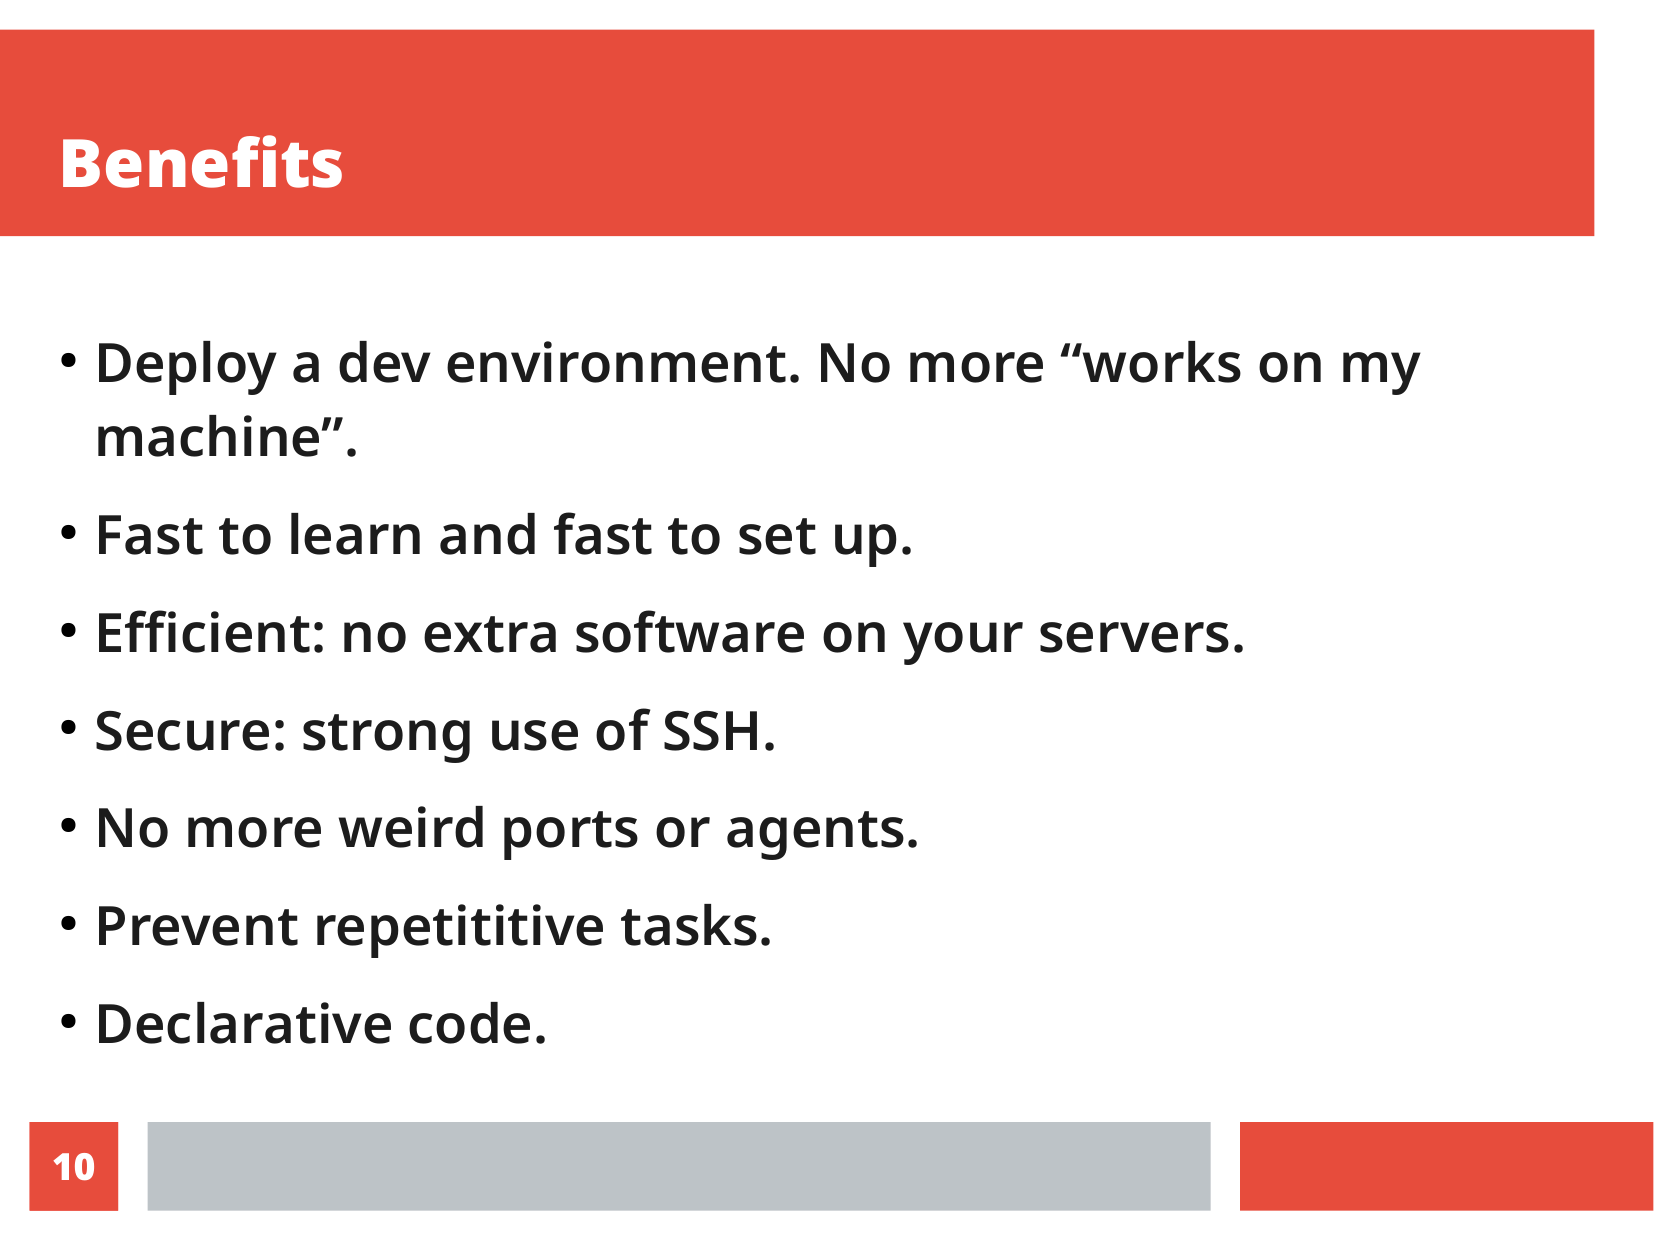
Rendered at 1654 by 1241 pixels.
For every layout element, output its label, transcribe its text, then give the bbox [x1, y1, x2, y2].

list Deploy a dev environment. No more “works on my machine”. Fast to learn and fast to set up. Efficient: no extra software on your servers. Secure: strong use of SSH. No more weird ports or agents. Prevent repetititive tasks. Declarative code. [59, 324, 1565, 1093]
title Benefits [59, 59, 1595, 207]
